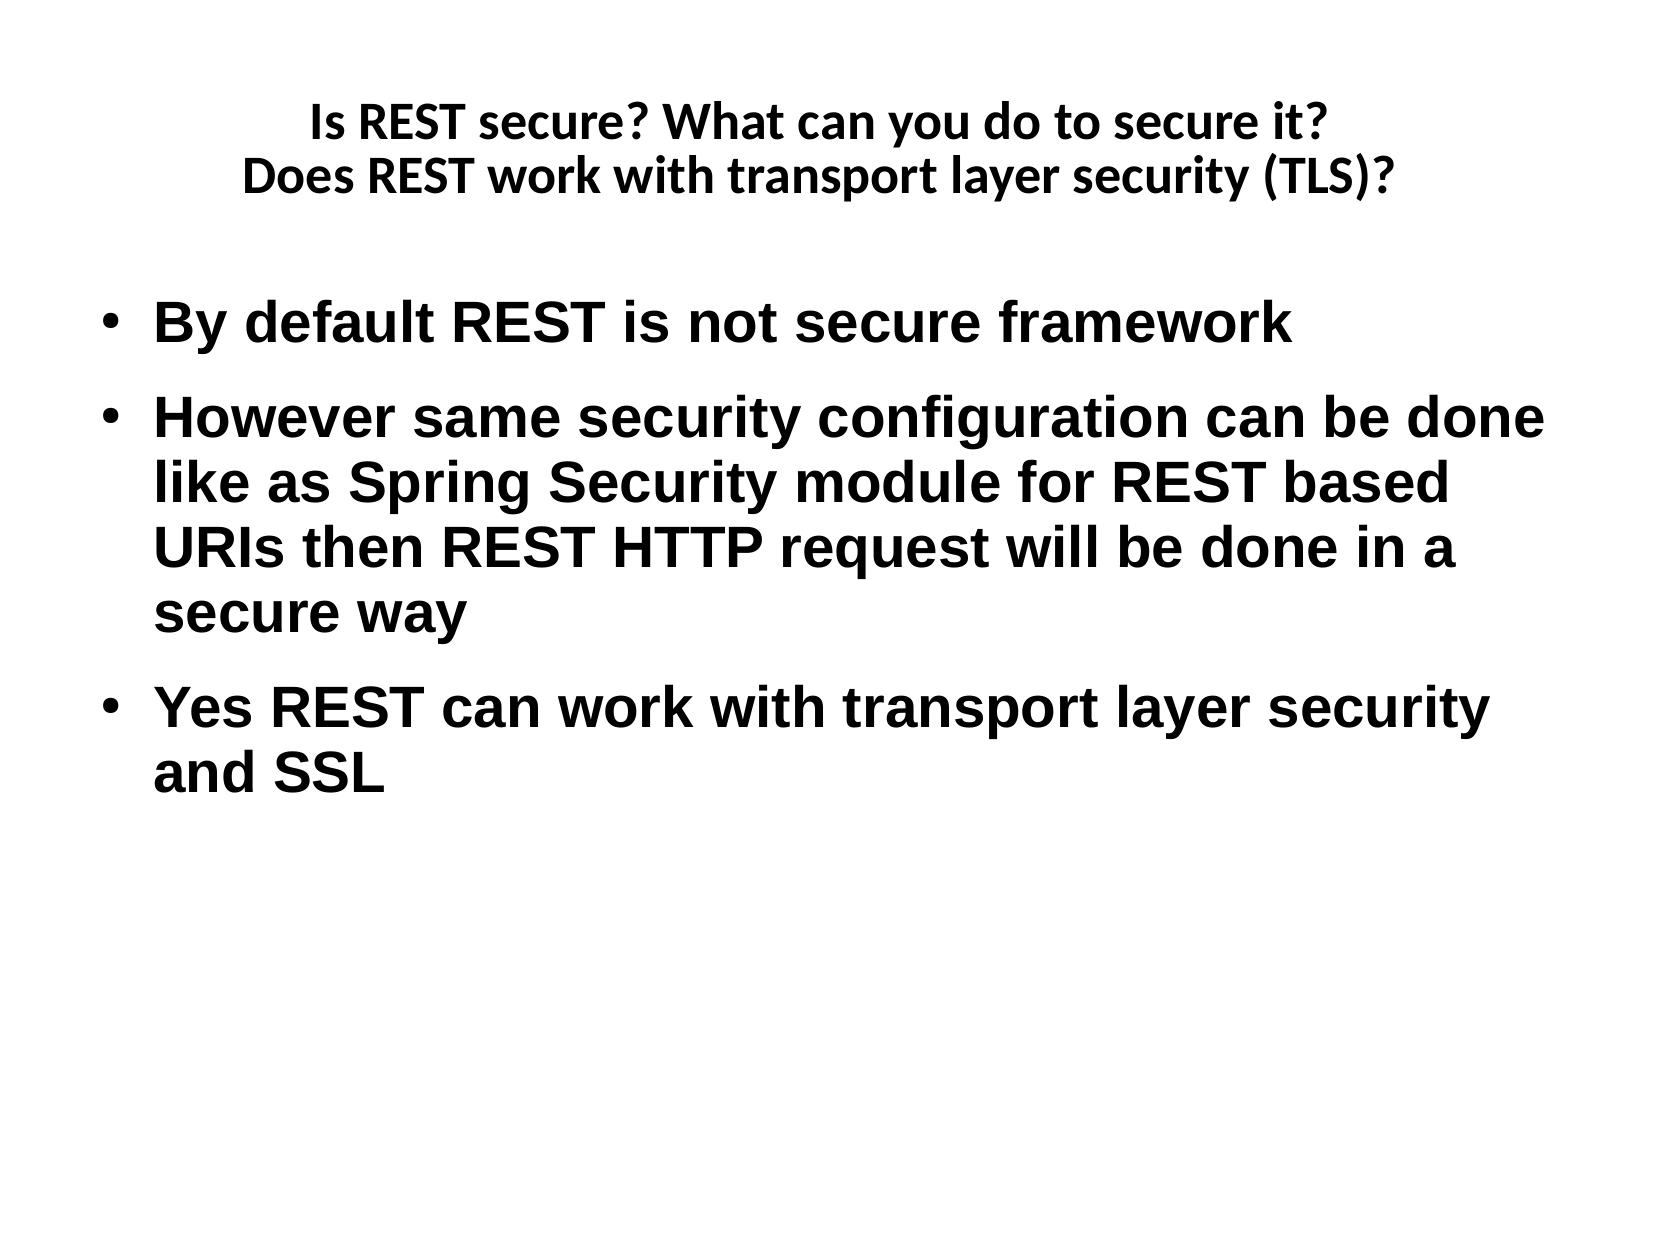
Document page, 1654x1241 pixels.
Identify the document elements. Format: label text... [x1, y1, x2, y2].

title Is REST secure? What can you do to secure it? Does REST work with transport layer security (TLS)? [82, 49, 1571, 257]
list By default REST is not secure framework However same security configuration can be done like as Spring Security module for REST based URIs then REST HTTP request will be done in a secure way Yes REST can work with transport layer security and SSL [82, 290, 1571, 1153]
